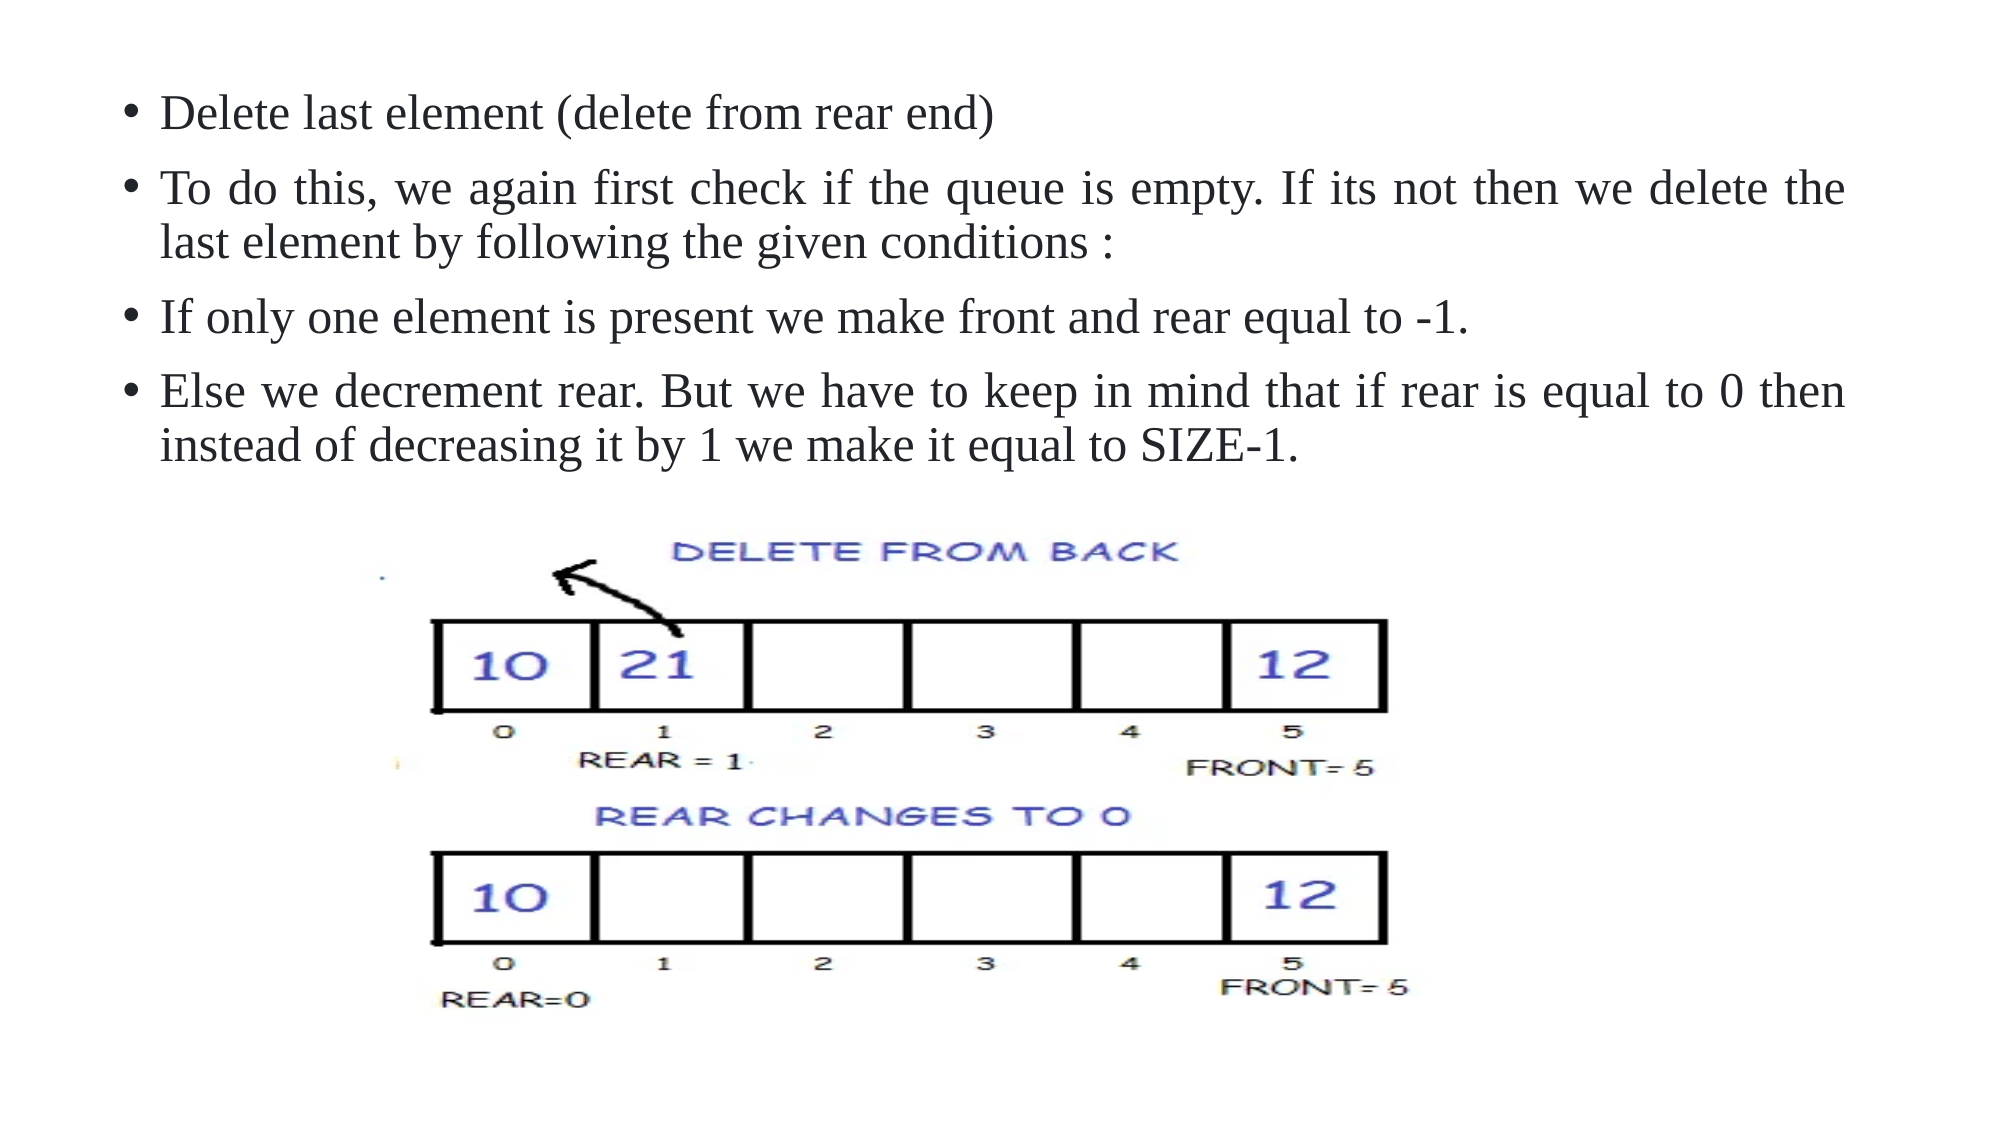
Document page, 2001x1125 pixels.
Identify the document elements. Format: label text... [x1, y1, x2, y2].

picture [319, 494, 1464, 1047]
list Delete last element (delete from rear end) To do this, we again first check if the queue is empty. If its not then we delete the last element by following the given conditions : If only one element is present we make front and rear equal to -1. Else we decrement rear. But we have to keep in mind that if rear is equal to 0 then instead of decreasing it by 1 we make it equal to SIZE-1. [107, 78, 1863, 1014]
